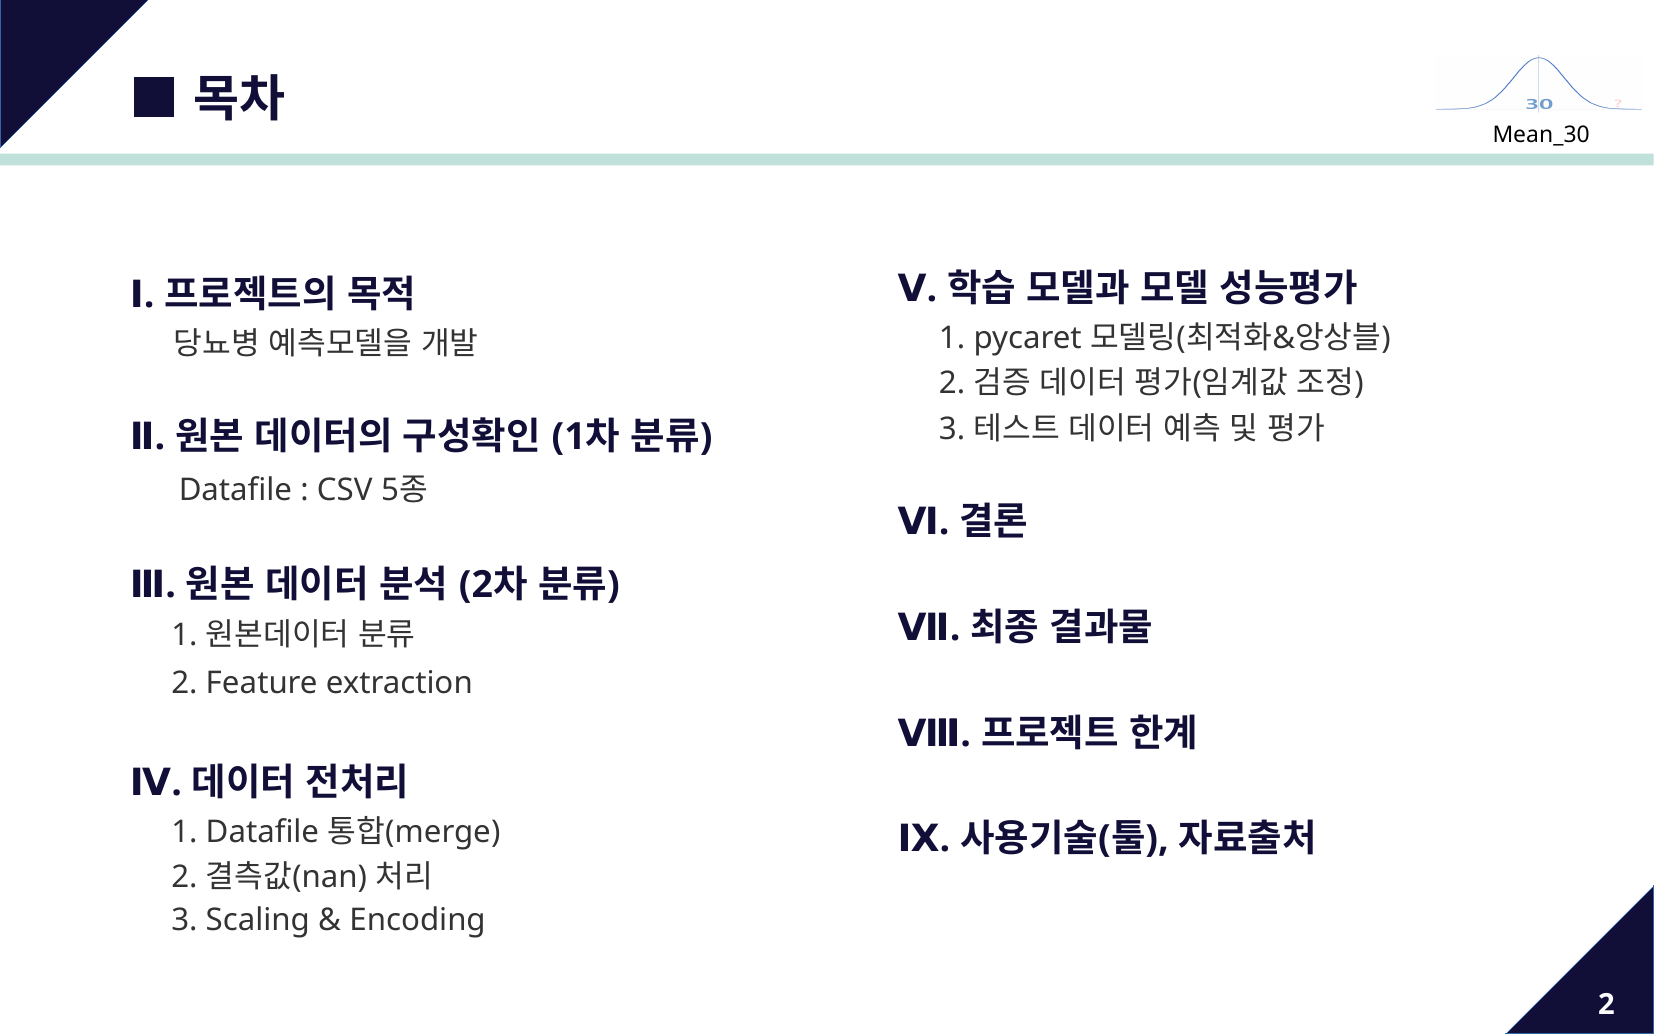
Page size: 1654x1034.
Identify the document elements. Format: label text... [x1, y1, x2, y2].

list Ⅴ. 학습 모델과 모델 성능평가 1. pycaret 모델링(최적화&앙상블) 2. 검증 데이터 평가(임계값 조정) 3. 테스트 데이터 예측 및 평가 Ⅵ. 결론 Ⅶ. 최종 결과물 Ⅷ. 프로젝트 한계 Ⅸ. 사용기술(툴), 자료출처 [826, 206, 1595, 821]
text_box <숫자> [1556, 981, 1654, 1025]
picture [1434, 55, 1642, 113]
text_box Mean_30 [1446, 118, 1636, 148]
list Ⅰ. 프로젝트의 목적 당뇨병 예측모델을 개발 Ⅱ. 원본 데이터의 구성확인 (1차 분류) Datafile : CSV 5종 Ⅲ. 원본 데이터 분석 (2차 분류) 1. 원본데이터 분류 2. Feature extraction Ⅳ. 데이터 전처리 1. Datafile 통합(merge) 2. 결측값(nan) 처리 3. Scaling & Encoding [59, 206, 827, 957]
title ■ 목차 [129, 41, 1619, 148]
